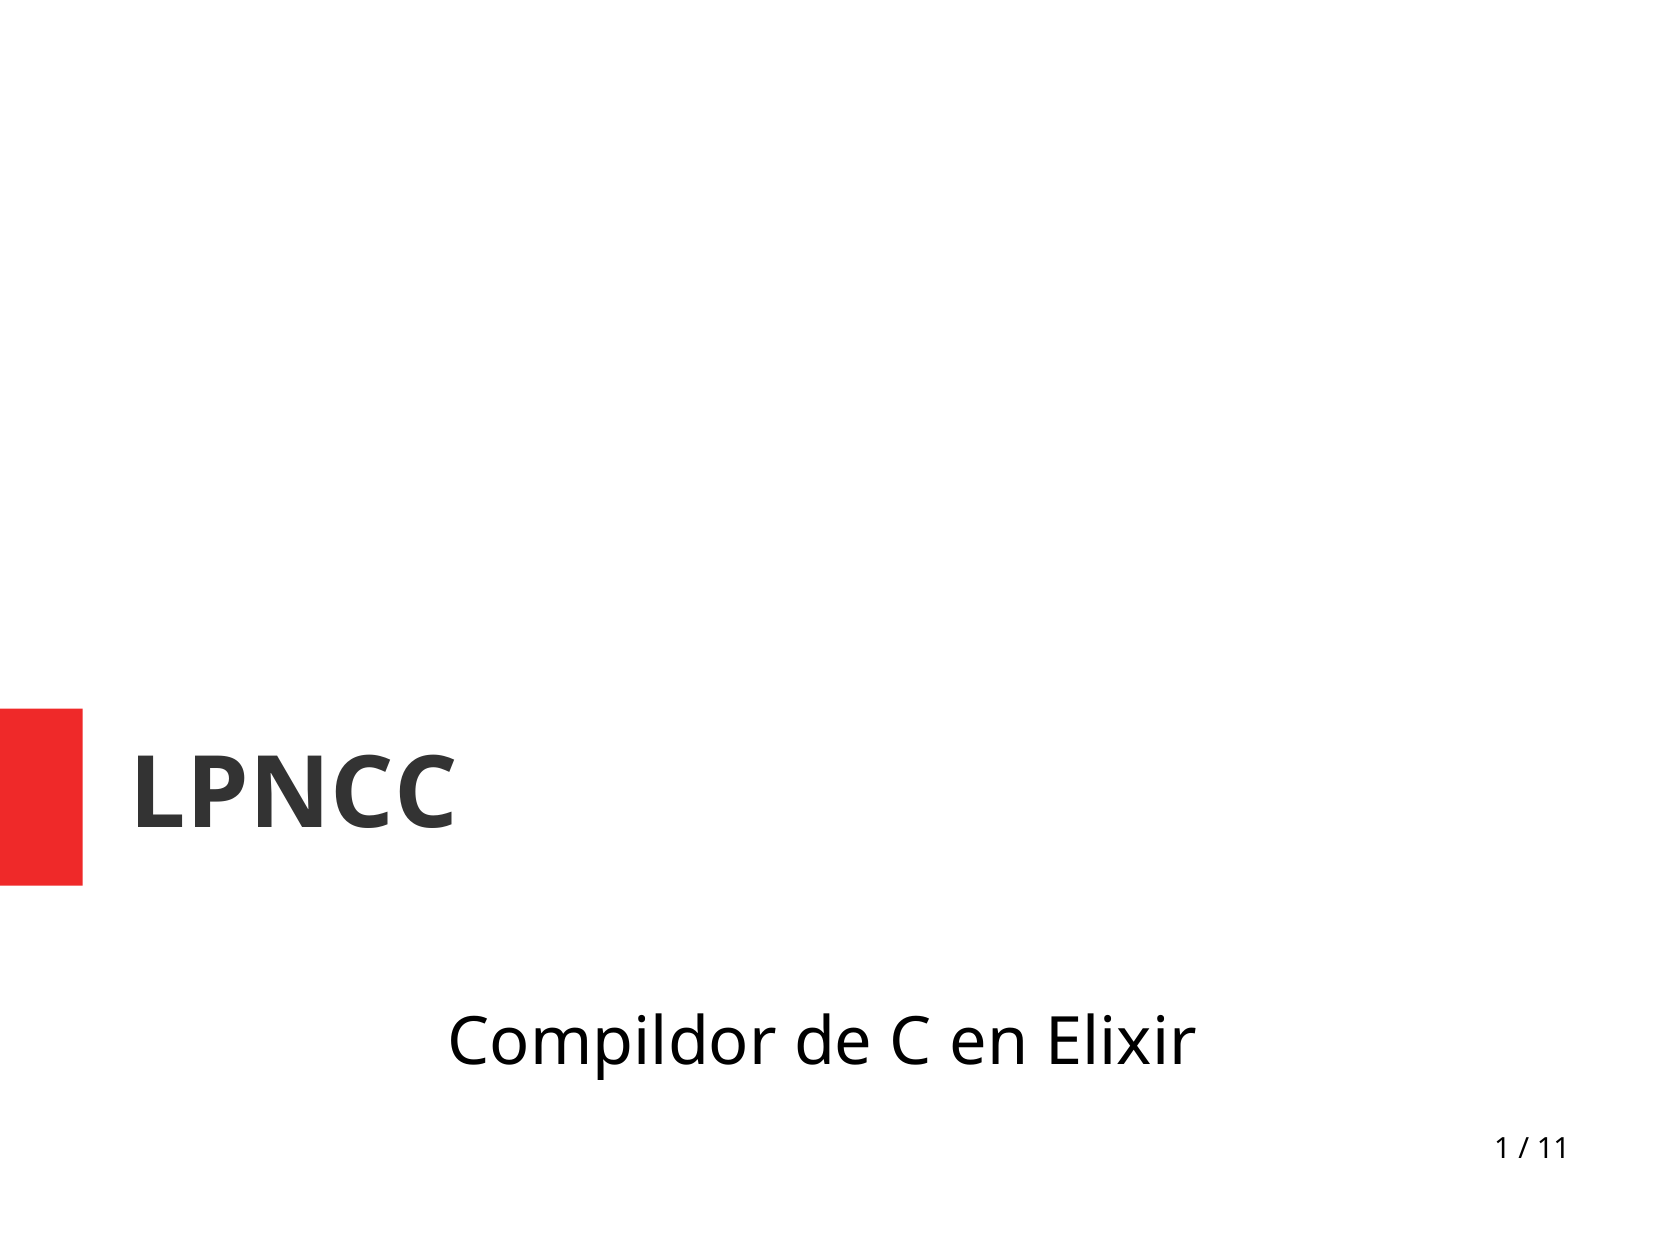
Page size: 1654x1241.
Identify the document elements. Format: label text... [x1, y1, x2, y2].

subtitle Compildor de C en Elixir [120, 959, 1526, 1122]
title LPNCC [129, 655, 1536, 928]
